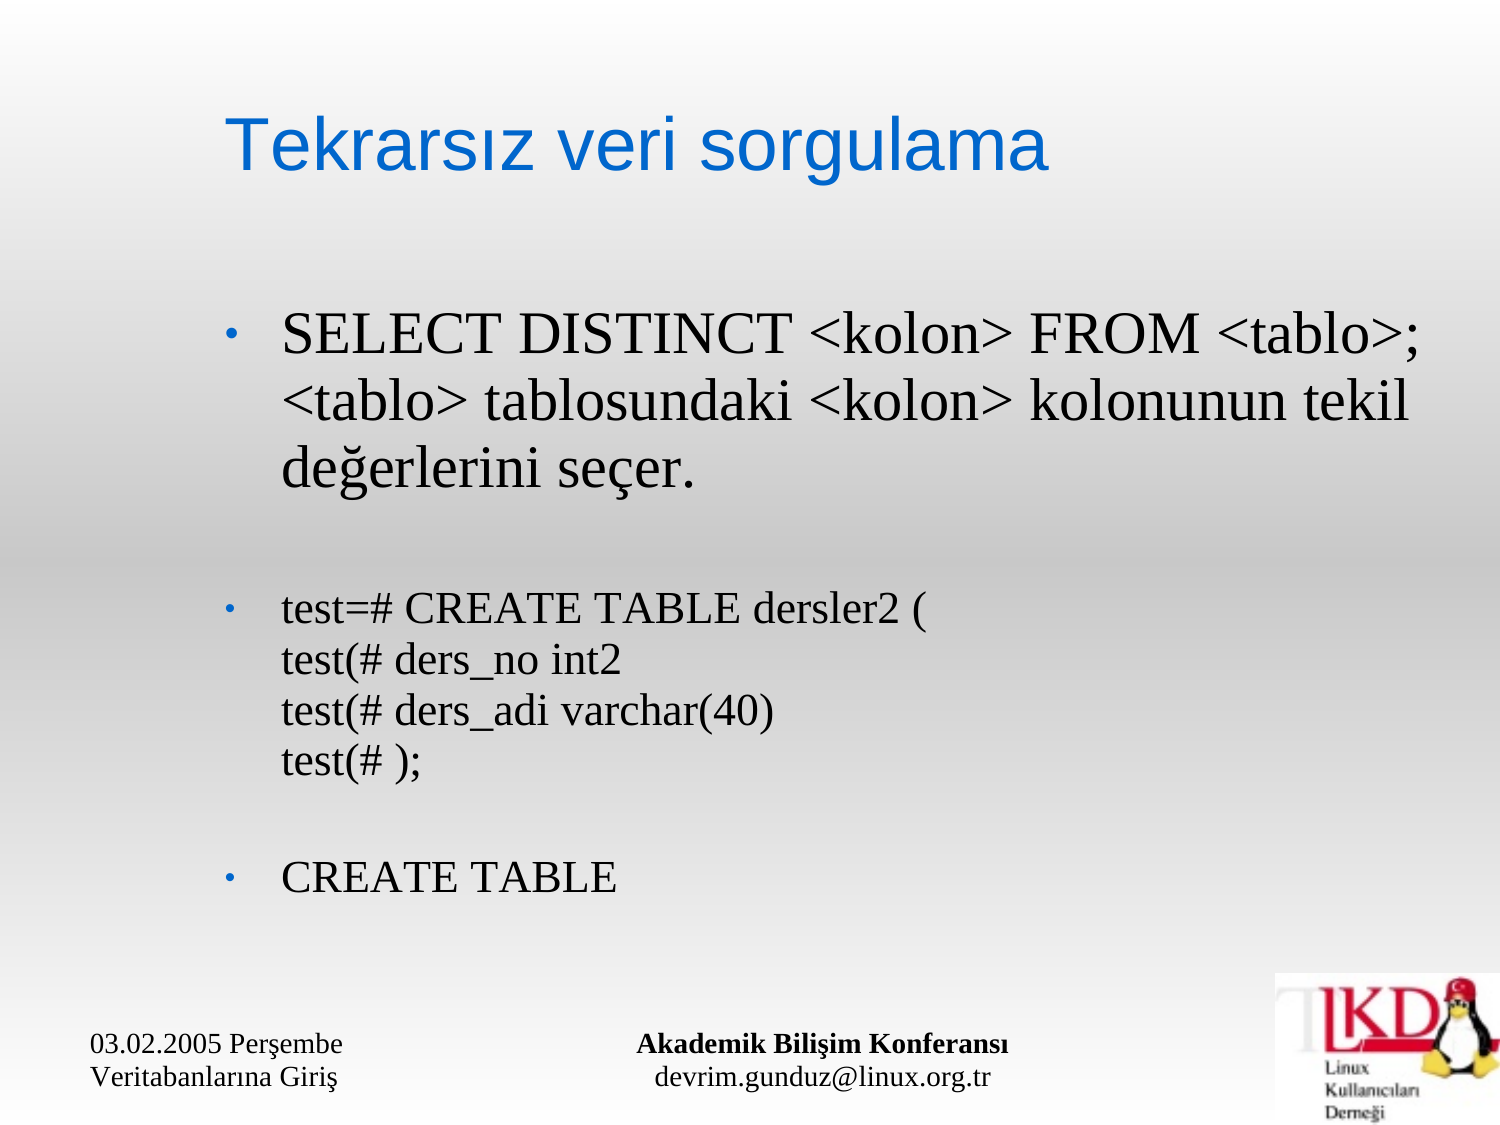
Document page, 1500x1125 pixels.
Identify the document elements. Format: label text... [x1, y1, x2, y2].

list SELECT DISTINCT <kolon> FROM <tablo>; <tablo> tablosundaki <kolon> kolonunun tekil değerlerini seçer. test=# CREATE TABLE dersler2 ( test(# ders_no int2 test(# ders_adi varchar(40) test(# ); CREATE TABLE [224, 299, 1425, 975]
picture [1275, 973, 1500, 1125]
title Tekrarsız veri sorgulama [224, 49, 1425, 238]
